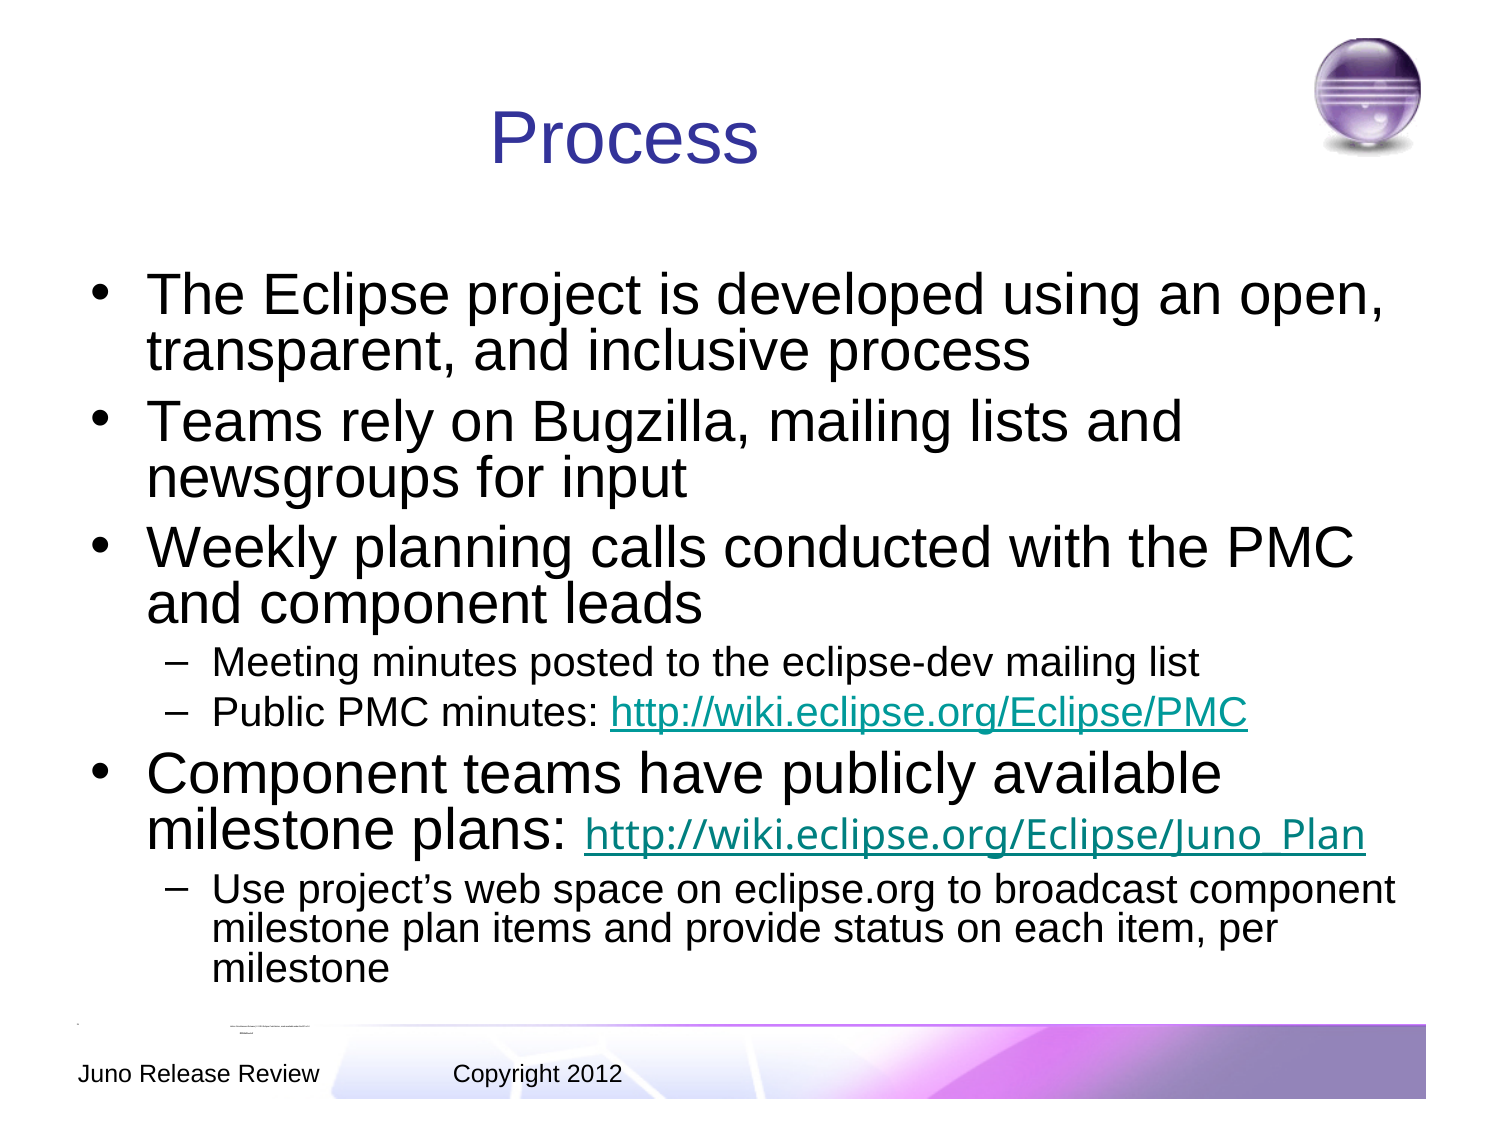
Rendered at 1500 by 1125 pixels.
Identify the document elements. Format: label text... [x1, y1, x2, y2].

list The Eclipse project is developed using an open, transparent, and inclusive process Teams rely on Bugzilla, mailing lists and newsgroups for input Weekly planning calls conducted with the PMC and component leads Meeting minutes posted to the eclipse-dev mailing list Public PMC minutes: http://wiki.eclipse.org/Eclipse/PMC Component teams have publicly available milestone plans: http://wiki.eclipse.org/Eclipse/Juno_Plan Use project’s web space on eclipse.org to broadcast component milestone plan items and provide status on each item, per milestone [75, 262, 1426, 1006]
picture [1307, 37, 1426, 157]
title Process [74, 45, 1176, 233]
picture [225, 1024, 1426, 1099]
